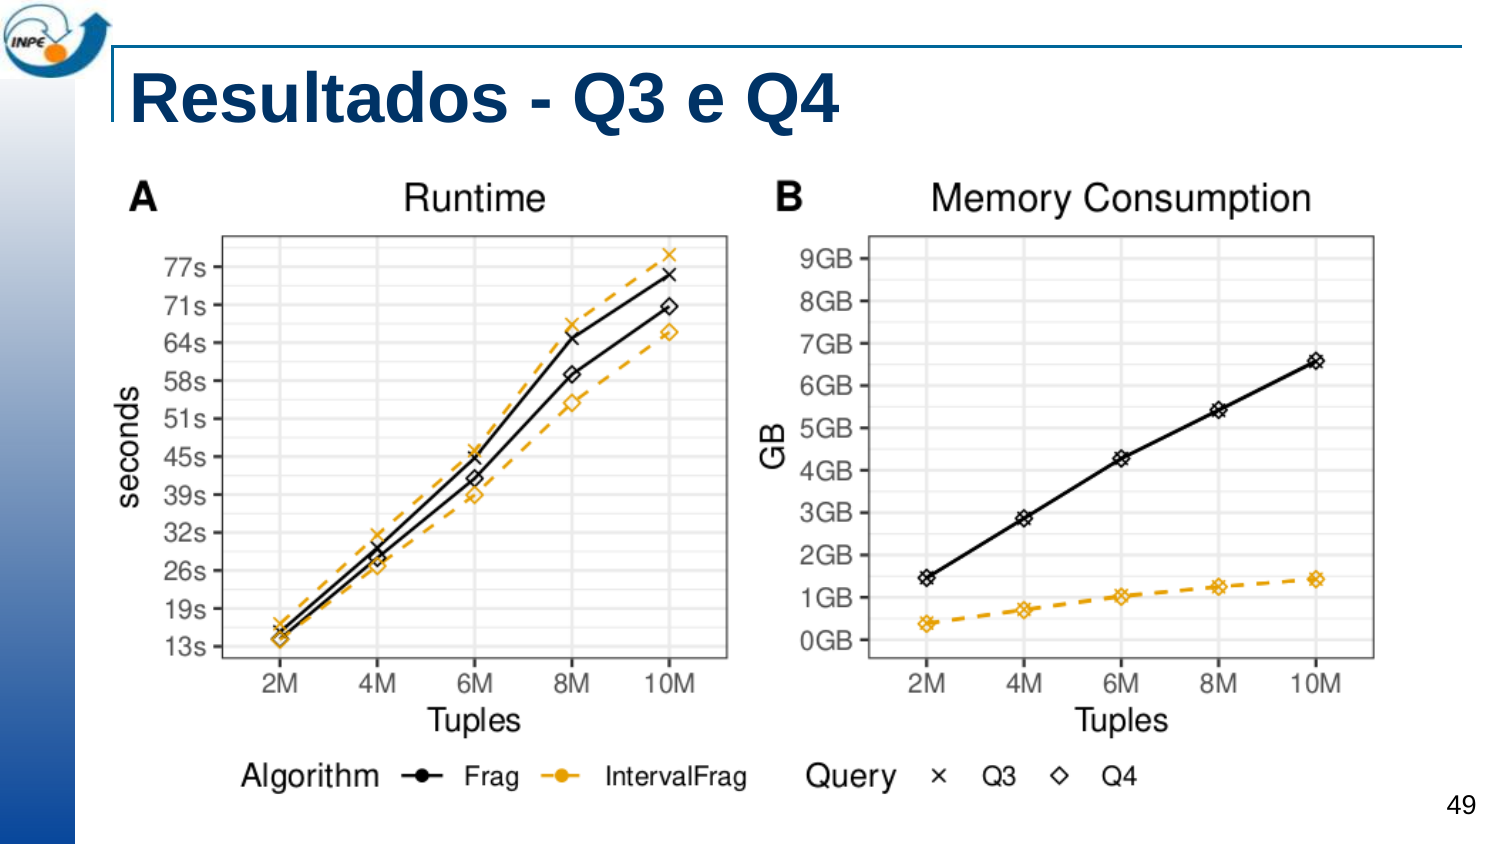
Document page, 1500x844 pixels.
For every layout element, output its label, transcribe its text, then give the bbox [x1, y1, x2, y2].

slide_number <number> [1403, 779, 1494, 844]
picture [0, 0, 113, 79]
title Resultados - Q3 e Q4 [112, 46, 1450, 141]
picture [111, 150, 1389, 804]
